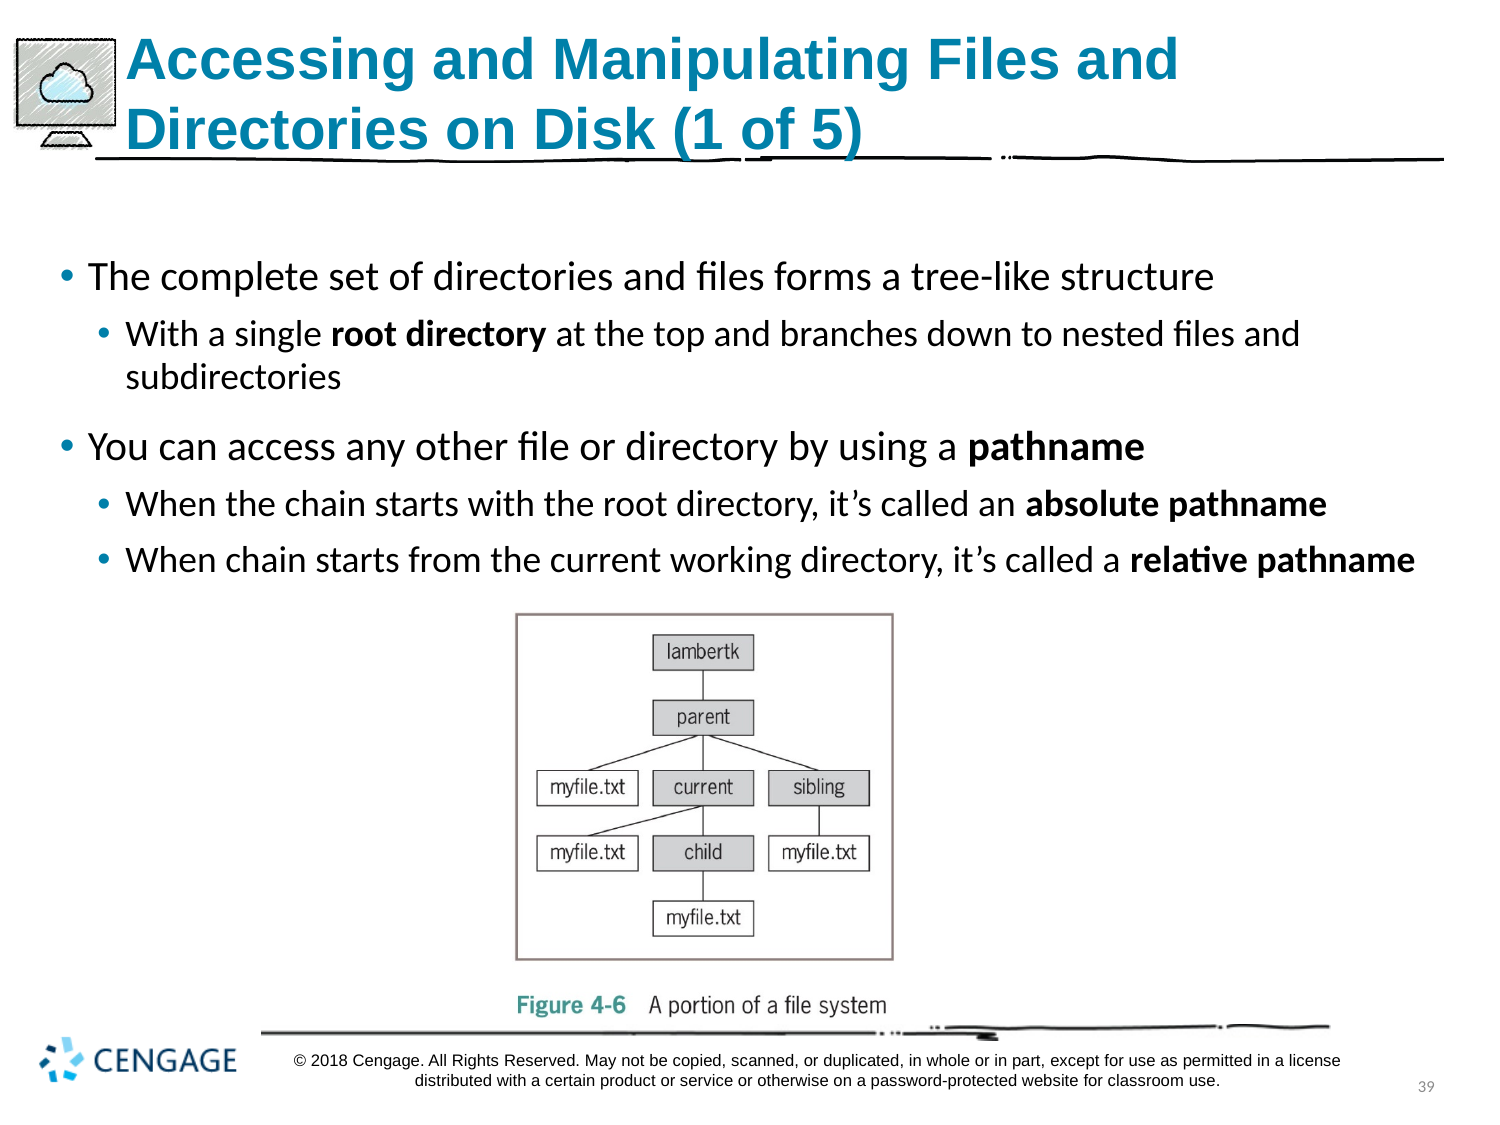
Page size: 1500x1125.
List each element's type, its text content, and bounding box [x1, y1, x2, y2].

picture [13, 36, 117, 151]
picture [512, 610, 896, 1020]
title Accessing and Manipulating Files and Directories on Disk (1 of 5) [125, 20, 1442, 162]
footer © 2018 Cengage. All Rights Reserved. May not be copied, scanned, or duplicated, in whole or in part, except for use as permitted in a license distributed with a certain product or service or otherwise on a password-protected website for classroom use. [262, 1050, 1375, 1091]
list The complete set of directories and files forms a tree-like structure With a single root directory at the top and branches down to nested files and subdirectories You can access any other file or directory by using a pathname When the chain starts with the root directory, it’s called an absolute pathname When chain starts from the current working directory, it’s called a relative pathname [59, 252, 1441, 585]
picture [261, 1024, 1331, 1041]
picture [19, 1023, 249, 1095]
picture [154, 155, 1444, 163]
